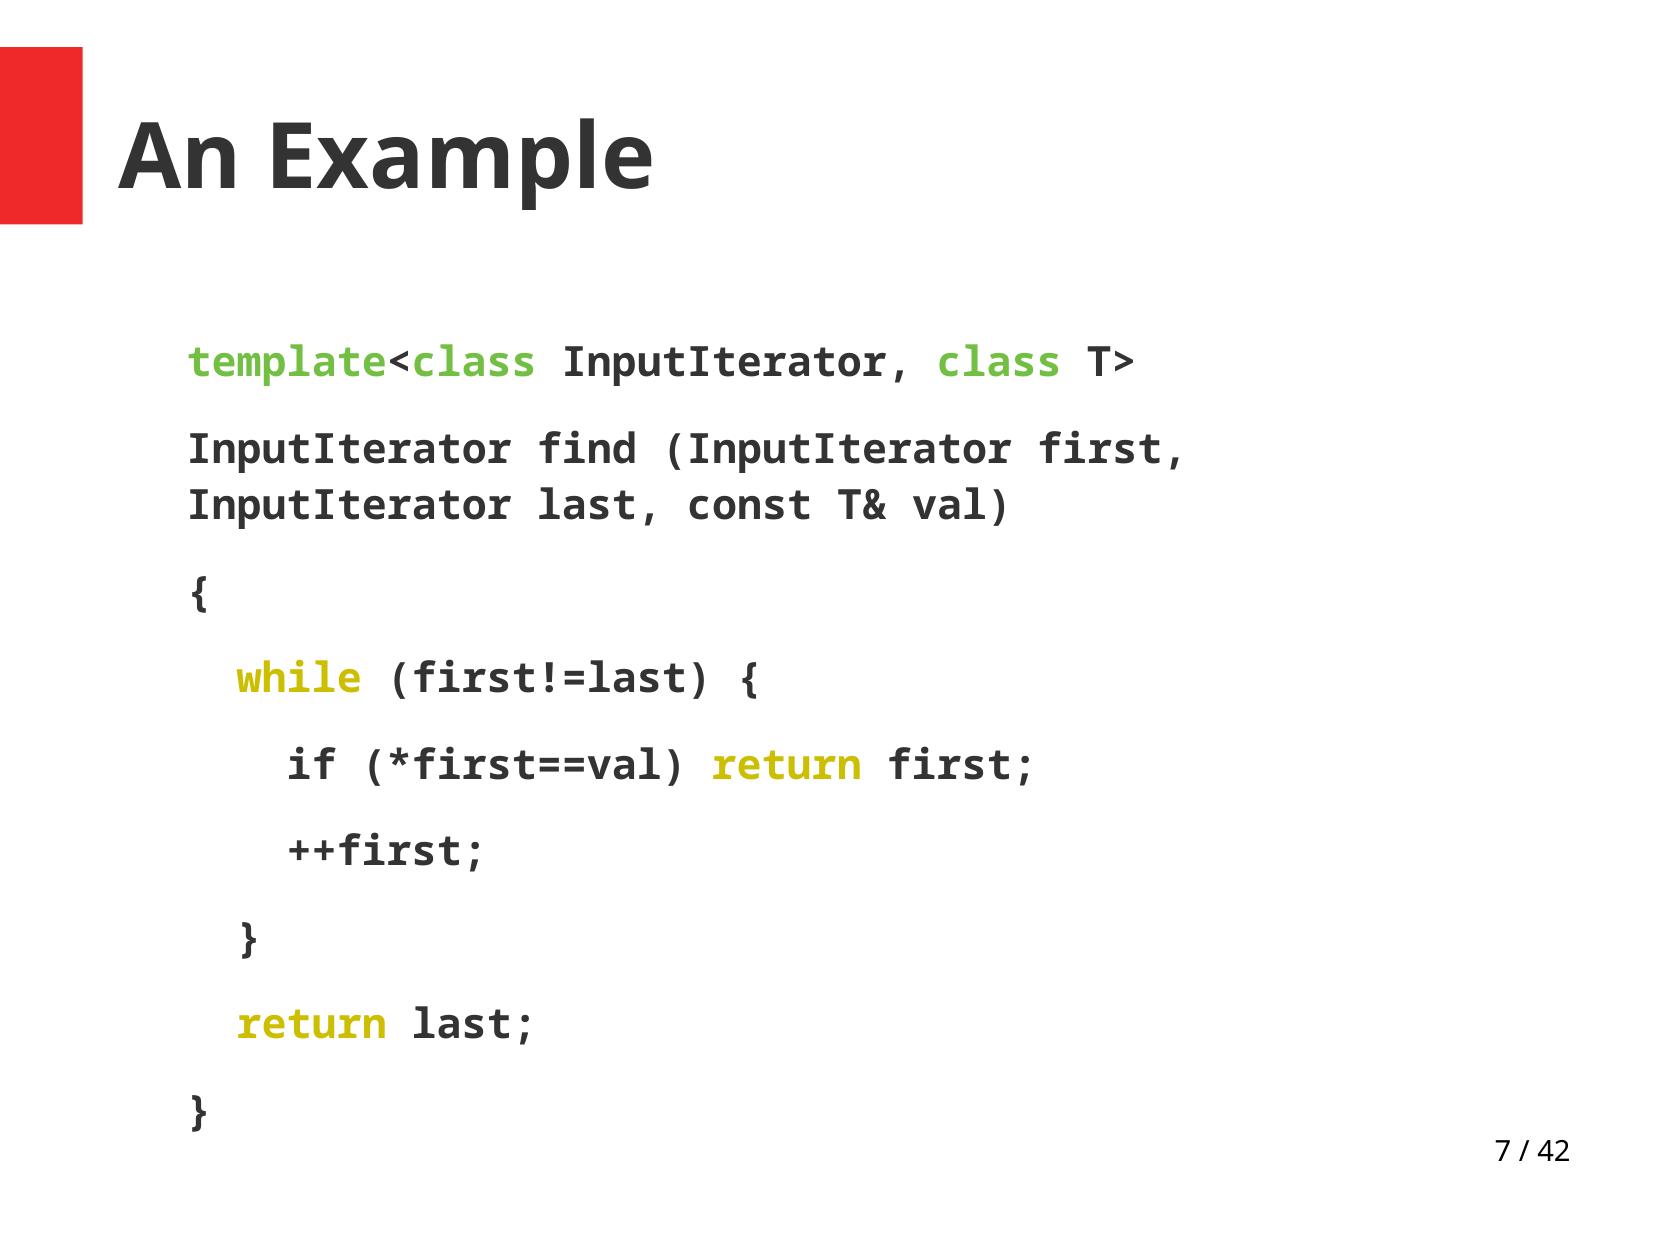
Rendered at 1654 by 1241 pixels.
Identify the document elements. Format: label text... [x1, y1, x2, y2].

list template<class InputIterator, class T> InputIterator find (InputIterator first, InputIterator last, const T& val) { while (first!=last) { if (*first==val) return first; ++first; } return last; } [115, 331, 1534, 1052]
title An Example [118, 49, 1571, 257]
